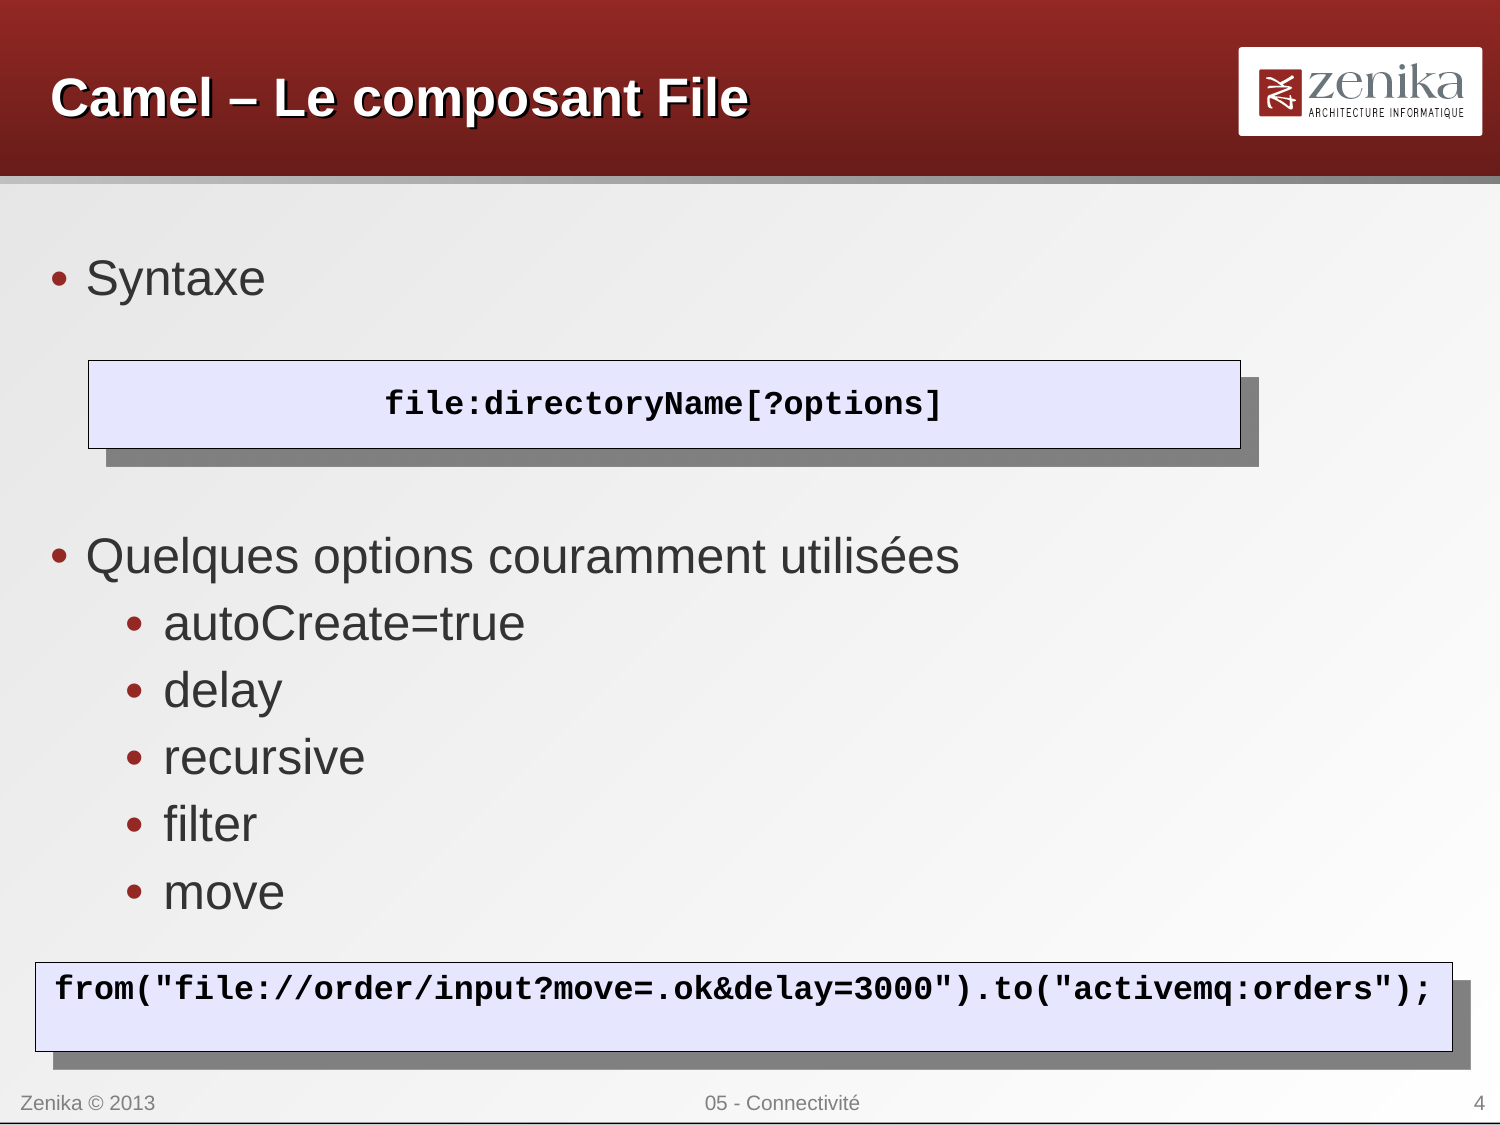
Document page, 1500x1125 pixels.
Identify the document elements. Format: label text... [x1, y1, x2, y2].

picture [1257, 58, 1464, 125]
text_box file:directoryName[?options] [88, 360, 1241, 449]
text_box from("file://order/input?move=.ok&delay=3000").to("activemq:orders"); [35, 962, 1453, 1052]
title Camel – Le composant File [50, 22, 1206, 172]
list Syntaxe Quelques options couramment utilisées autoCreate=true delay recursive filter move [50, 250, 1477, 1064]
